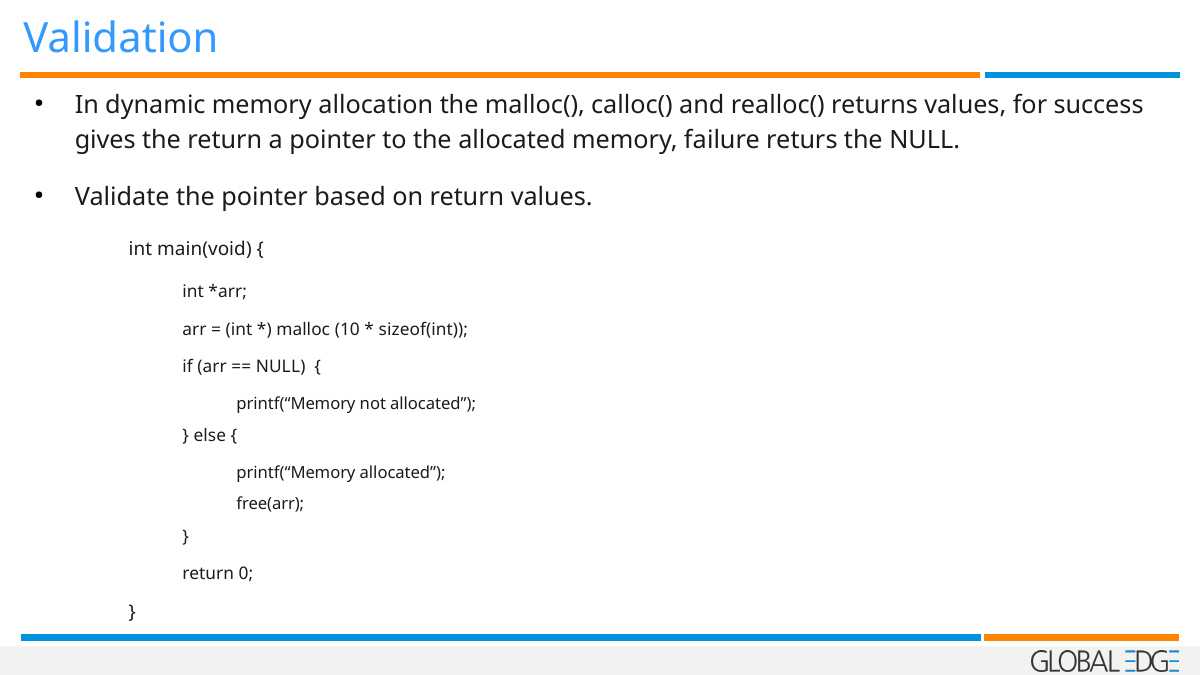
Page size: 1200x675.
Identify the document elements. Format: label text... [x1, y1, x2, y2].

list In dynamic memory allocation the malloc(), calloc() and realloc() returns values, for success gives the return a pointer to the allocated memory, failure returs the NULL. Validate the pointer based on return values. int main(void) { int *arr; arr = (int *) malloc (10 * sizeof(int)); if (arr == NULL) { printf(“Memory not allocated”); } else { printf(“Memory allocated”); free(arr); } return 0; } [21, 86, 1158, 627]
picture [1031, 650, 1179, 672]
title Validation [12, 9, 1088, 63]
